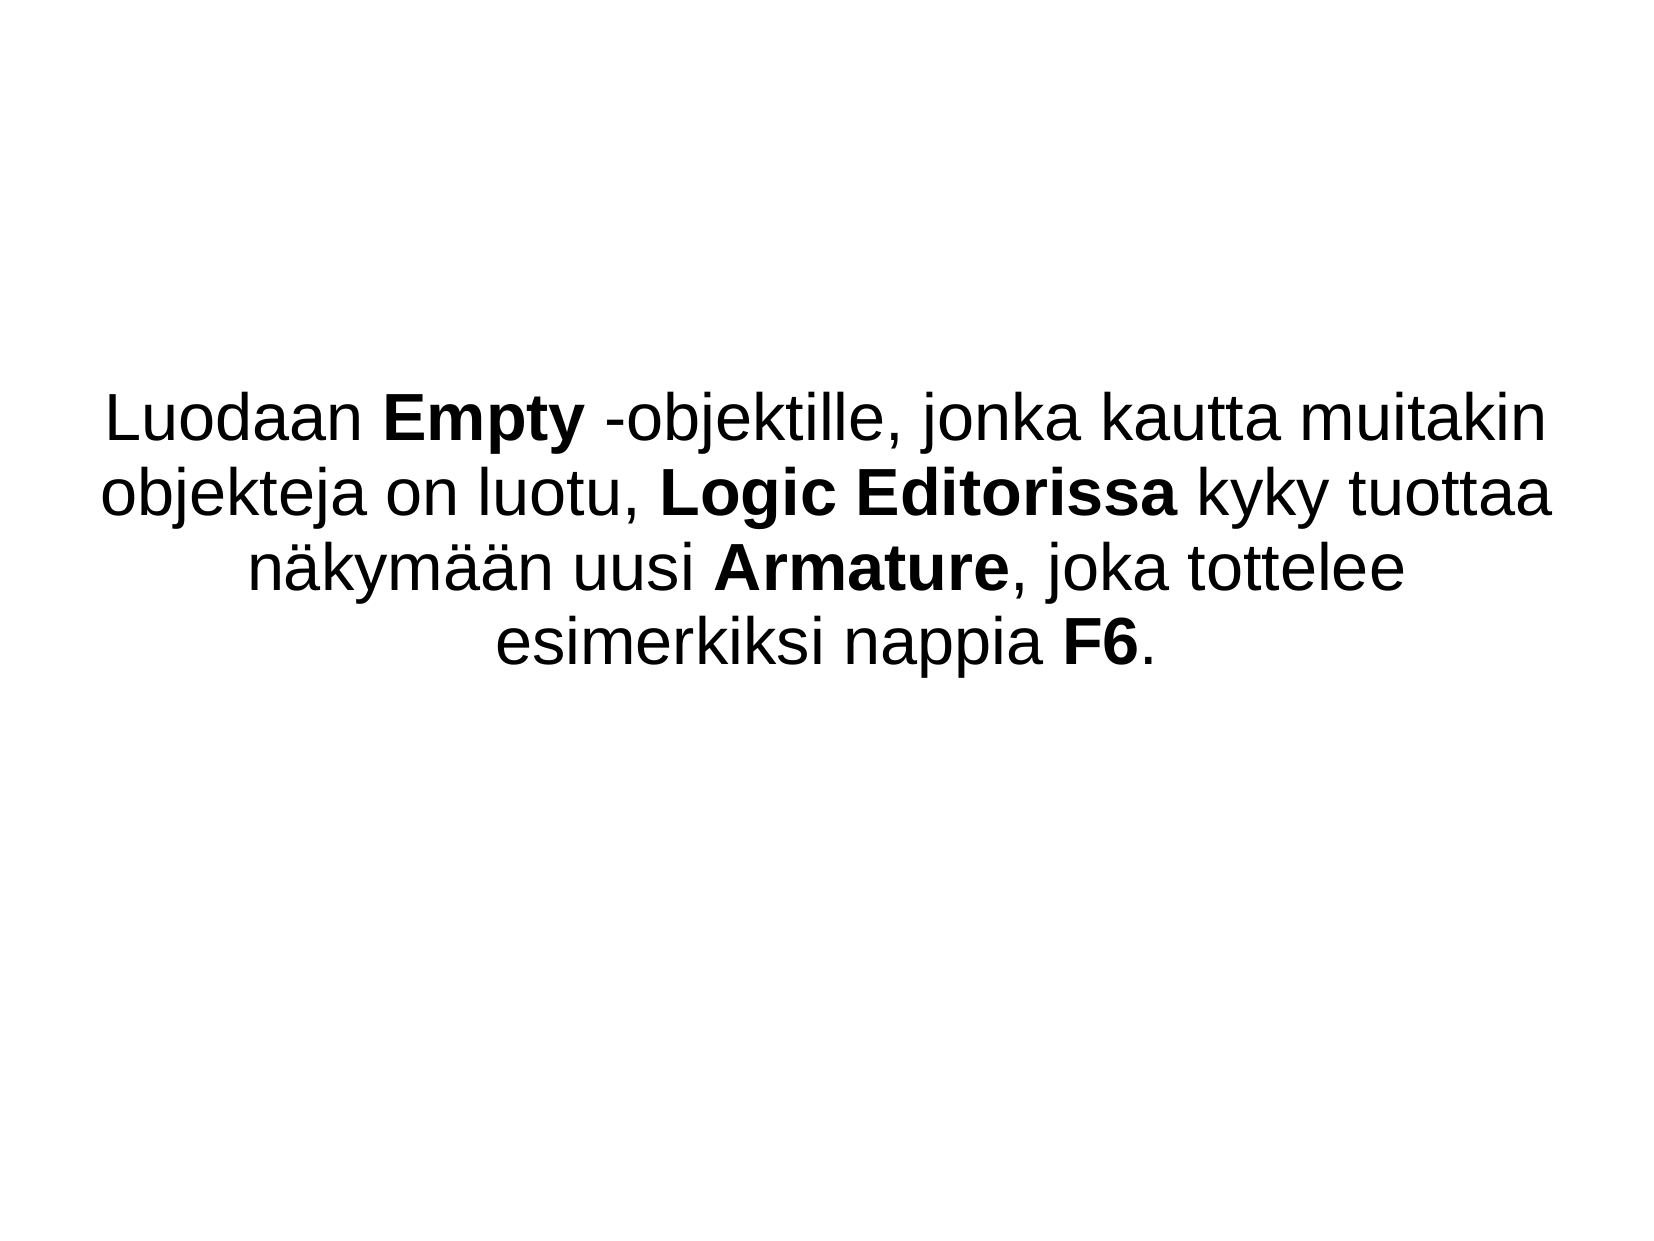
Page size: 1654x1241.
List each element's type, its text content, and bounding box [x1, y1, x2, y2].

subtitle Luodaan Empty -objektille, jonka kautta muitakin objekteja on luotu, Logic Editorissa kyky tuottaa näkymään uusi Armature, joka tottelee esimerkiksi nappia F6. [82, 49, 1571, 1010]
